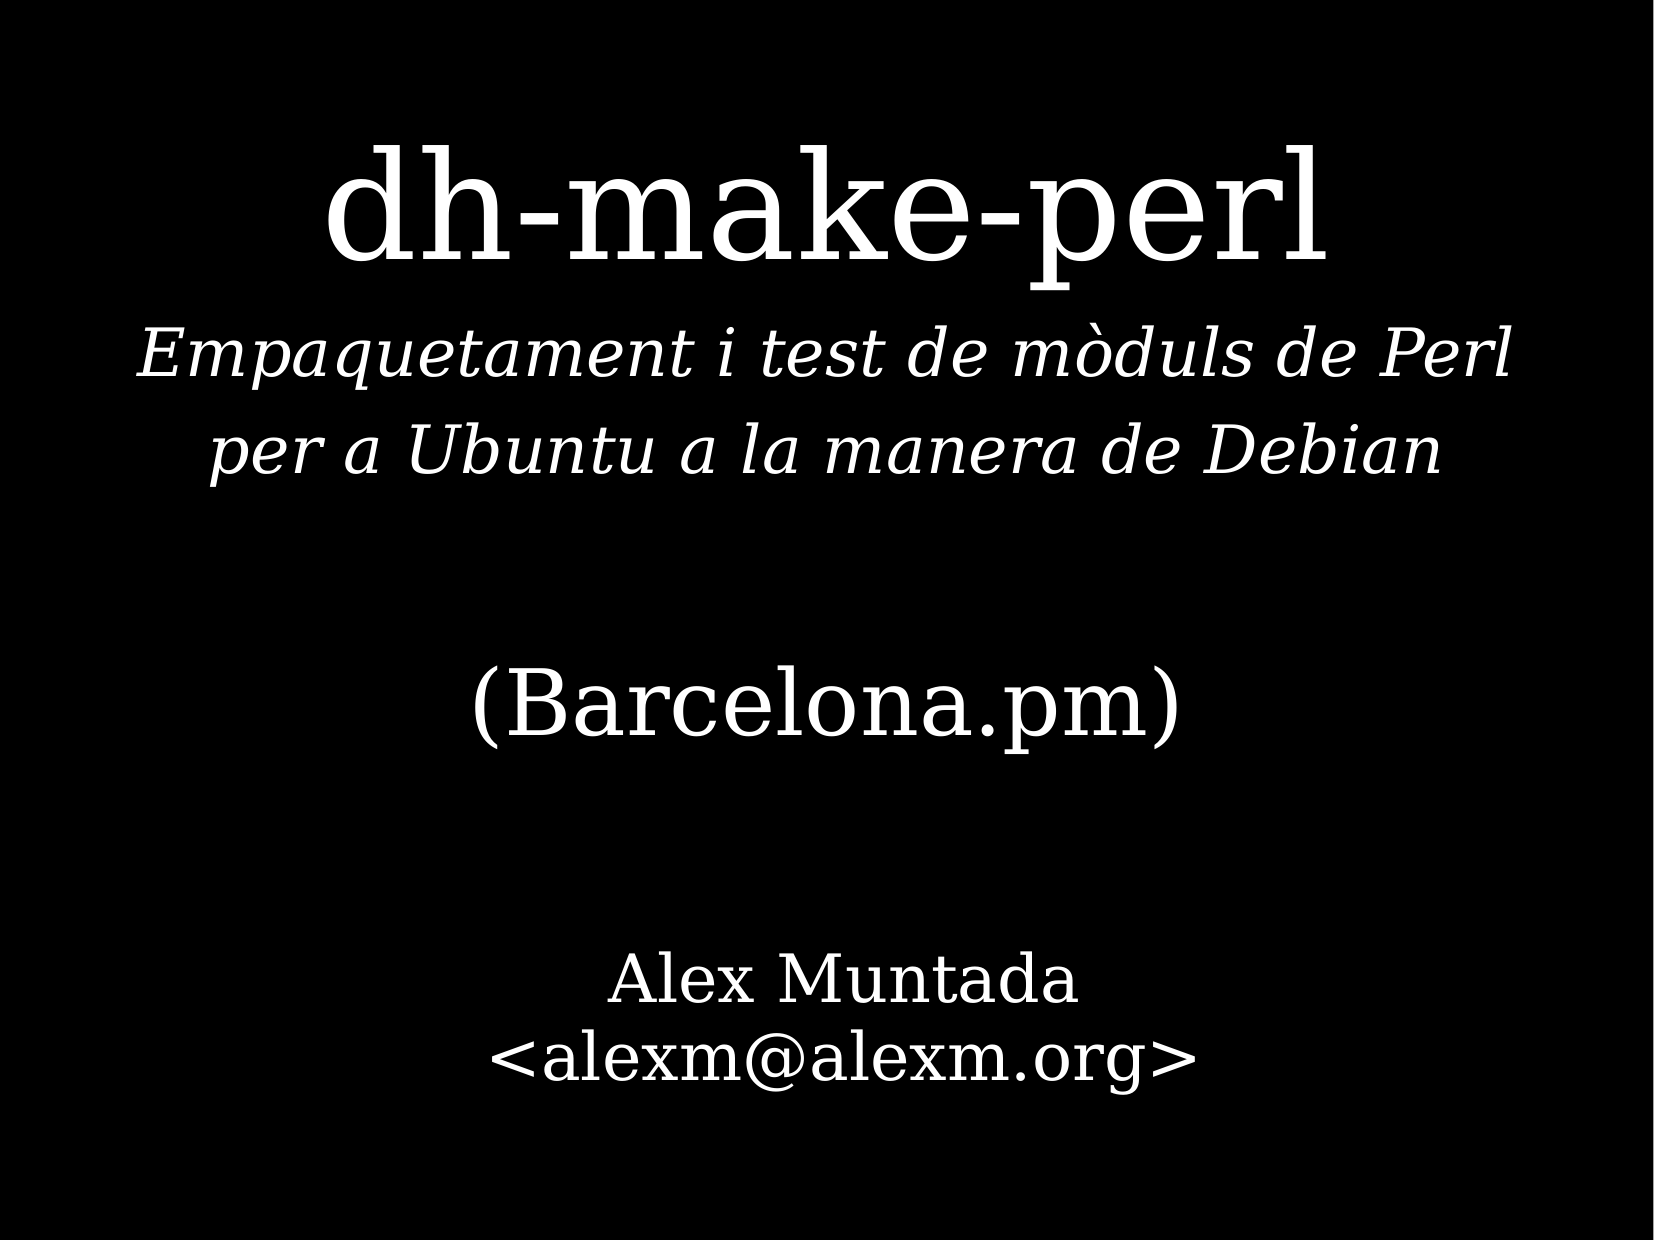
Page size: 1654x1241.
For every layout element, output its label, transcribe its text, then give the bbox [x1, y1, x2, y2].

title dh-make-perl Empaquetament i test de mòduls de Perl per a Ubuntu a la manera de Debian (Barcelona.pm) [82, 98, 1571, 843]
subtitle Alex Muntada <alexm@alexm.org> [82, 915, 1571, 1123]
